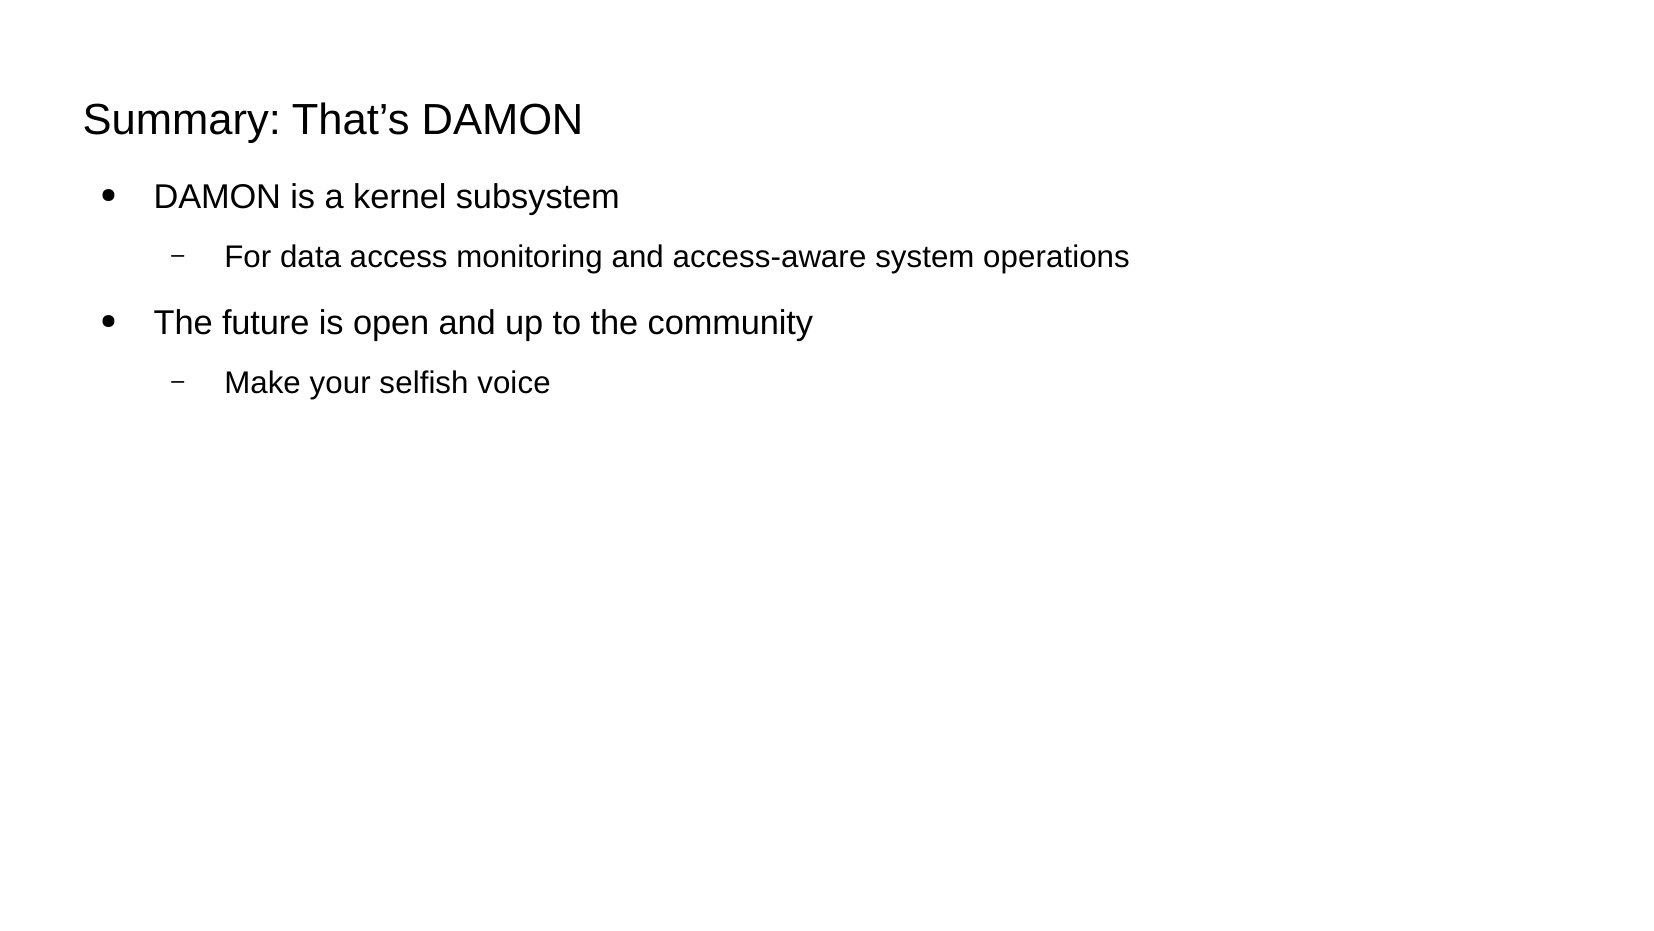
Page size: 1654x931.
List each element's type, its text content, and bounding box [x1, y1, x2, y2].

title Summary: That’s DAMON [82, 81, 1571, 157]
list DAMON is a kernel subsystem For data access monitoring and access-aware system operations The future is open and up to the community Make your selfish voice [82, 177, 1571, 833]
